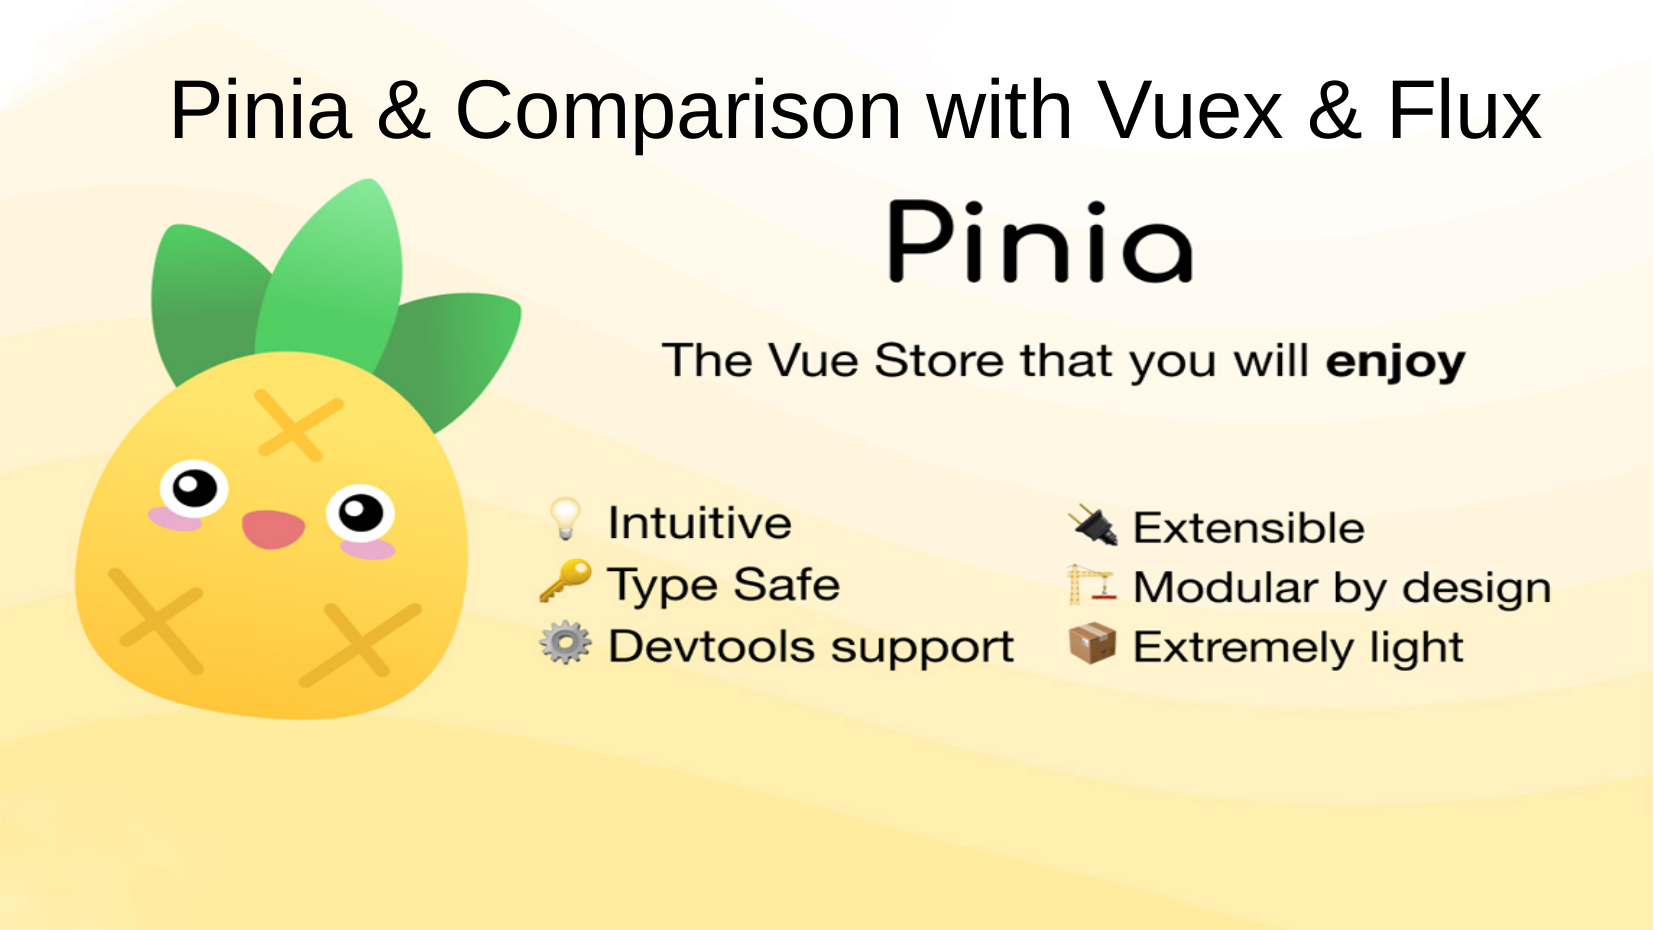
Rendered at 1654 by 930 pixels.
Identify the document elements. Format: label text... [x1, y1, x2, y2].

picture [0, 0, 1654, 930]
title Pinia & Comparison with Vuex & Flux [112, 32, 1601, 188]
